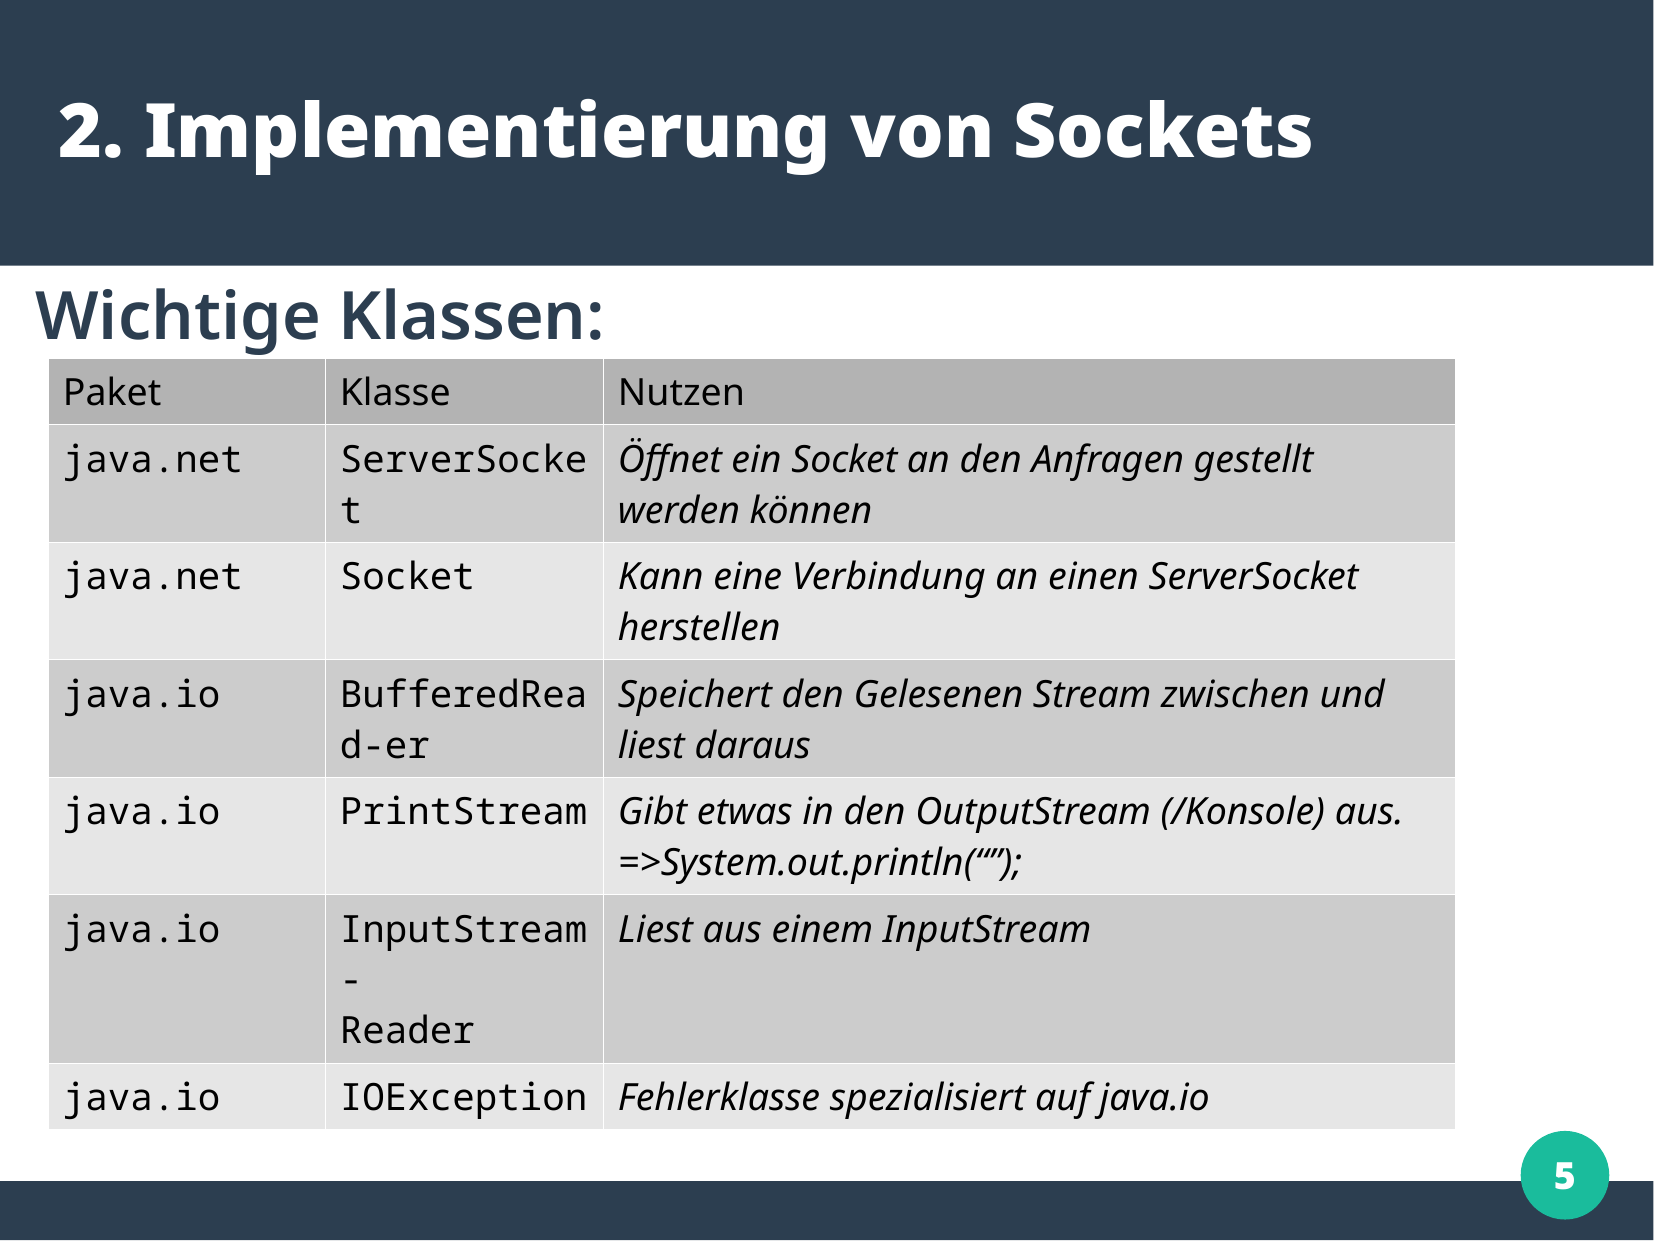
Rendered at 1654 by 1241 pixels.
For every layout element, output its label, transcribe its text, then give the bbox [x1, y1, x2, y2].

table_cell java.io [49, 660, 325, 777]
table_header Nutzen [604, 359, 1455, 424]
table_header Klasse [326, 359, 603, 424]
table_cell IOException [326, 1064, 603, 1129]
table_cell InputStream- Reader [326, 895, 603, 1063]
table_cell java.io [49, 1064, 325, 1129]
table_cell ServerSocket [326, 425, 603, 542]
table_cell Gibt etwas in den OutputStream (/Konsole) aus. =>System.out.println(“”); [604, 778, 1455, 894]
table_cell Liest aus einem InputStream [604, 895, 1455, 1063]
table_cell Socket [326, 543, 603, 659]
table_cell Öffnet ein Socket an den Anfragen gestellt werden können [604, 425, 1455, 542]
table_cell BufferedRead-er [326, 660, 603, 777]
table_header Paket [49, 359, 325, 424]
table_cell Kann eine Verbindung an einen ServerSocket herstellen [604, 543, 1455, 659]
table_cell PrintStream [326, 778, 603, 894]
table_cell java.io [49, 778, 325, 894]
title 2. Implementierung von Sockets [59, 49, 1595, 207]
table_cell java.net [49, 543, 325, 659]
table_cell java.io [49, 895, 325, 1063]
table_cell Speichert den Gelesenen Stream zwischen und liest daraus [604, 660, 1455, 777]
table_cell java.net [49, 425, 325, 542]
table_cell Fehlerklasse spezialisiert auf java.io [604, 1064, 1455, 1129]
list Wichtige Klassen: [0, 268, 1501, 1096]
